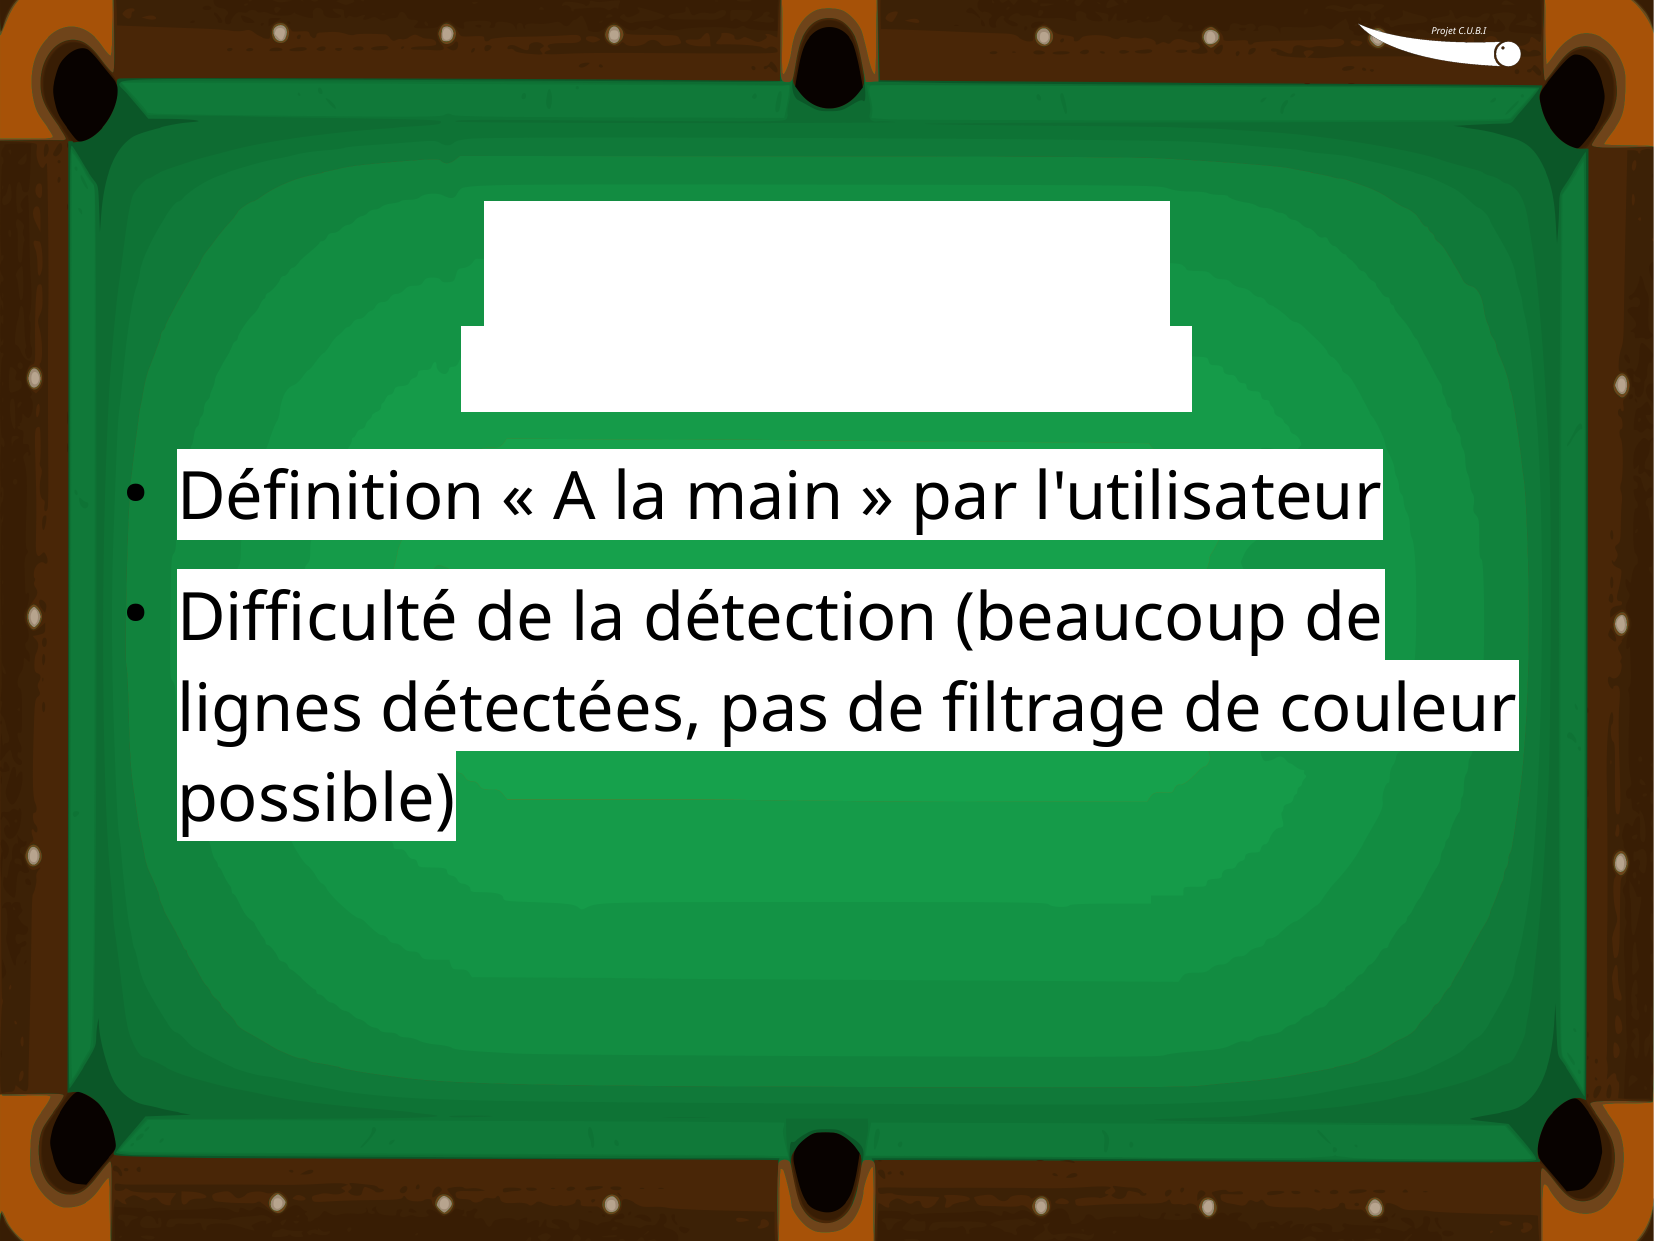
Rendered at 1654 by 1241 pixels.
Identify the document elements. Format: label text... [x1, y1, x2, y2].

picture [0, 0, 1654, 1241]
title Développement Définition des bandes (1) [106, 202, 1548, 411]
list Définition « A la main » par l'utilisateur Difficulté de la détection (beaucoup de lignes détectées, pas de filtrage de couleur possible) [106, 448, 1548, 1045]
